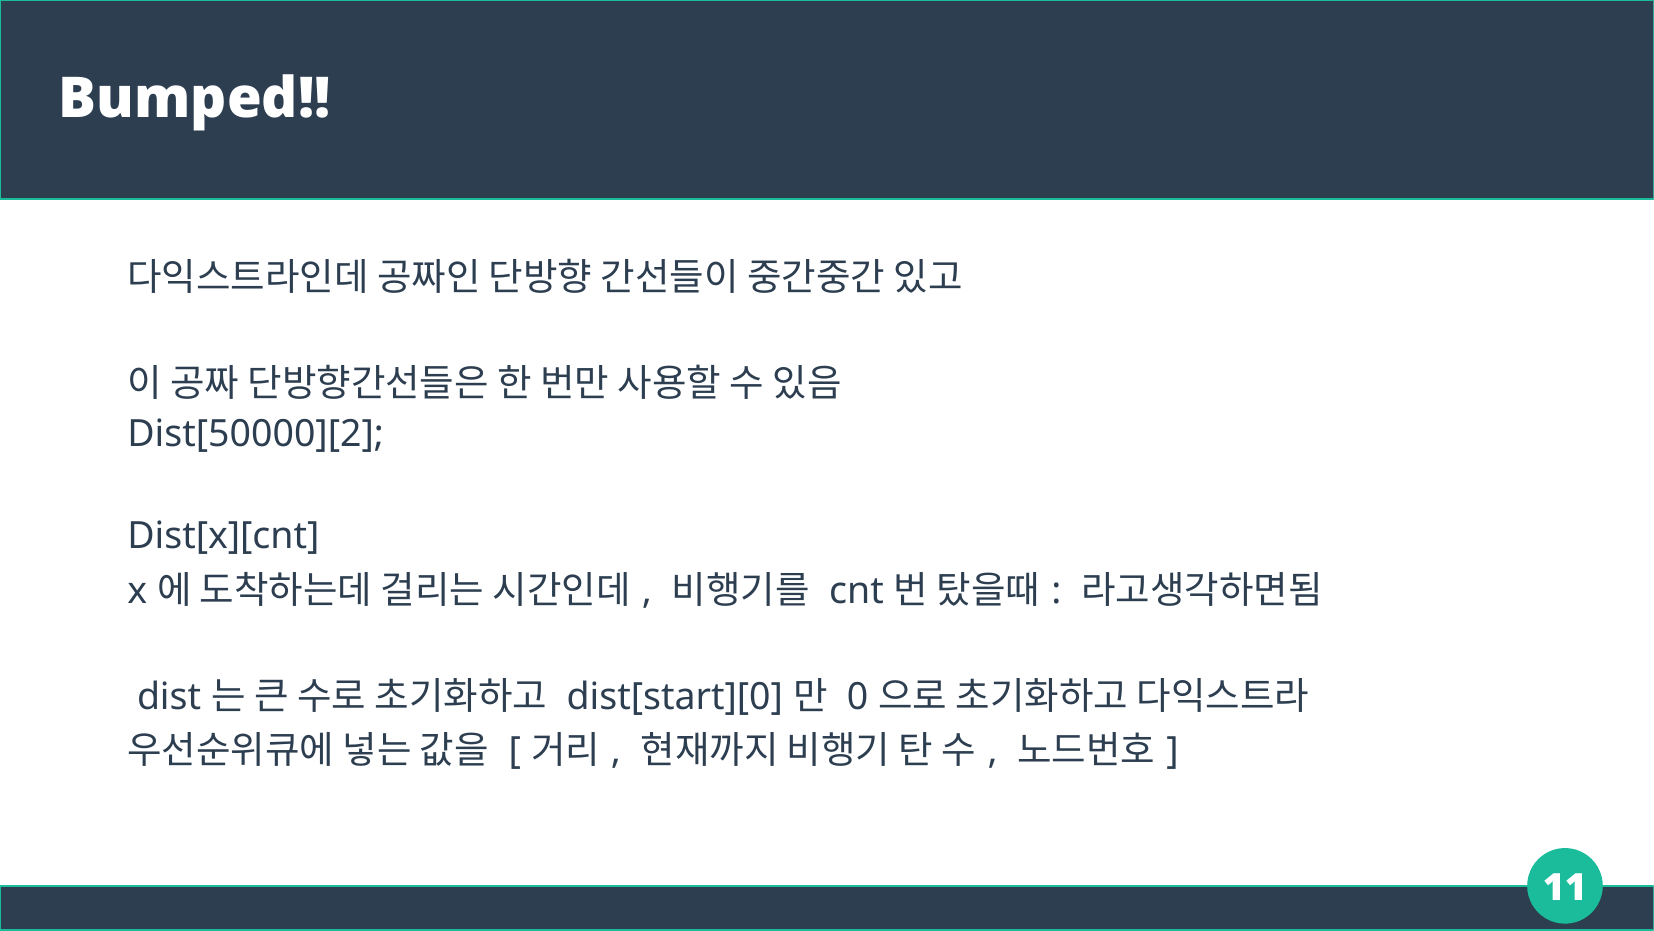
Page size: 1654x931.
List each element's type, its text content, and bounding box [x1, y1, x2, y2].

text_box 다익스트라인데 공짜인 단방향 간선들이 중간중간 있고 이 공짜 단방향간선들은 한 번만 사용할 수 있음 Dist[50000][2]; Dist[x][cnt] x에 도착하는데 걸리는 시간인데, 비행기를 cnt번 탔을때: 라고생각하면됨 dist는 큰 수로 초기화하고 dist[start][0]만 0으로 초기화하고 다익스트라 우선순위큐에 넣는 값을 [거리, 현재까지 비행기 탄 수, 노드번호] [112, 240, 1576, 826]
title Bumped!! [59, 37, 1595, 155]
